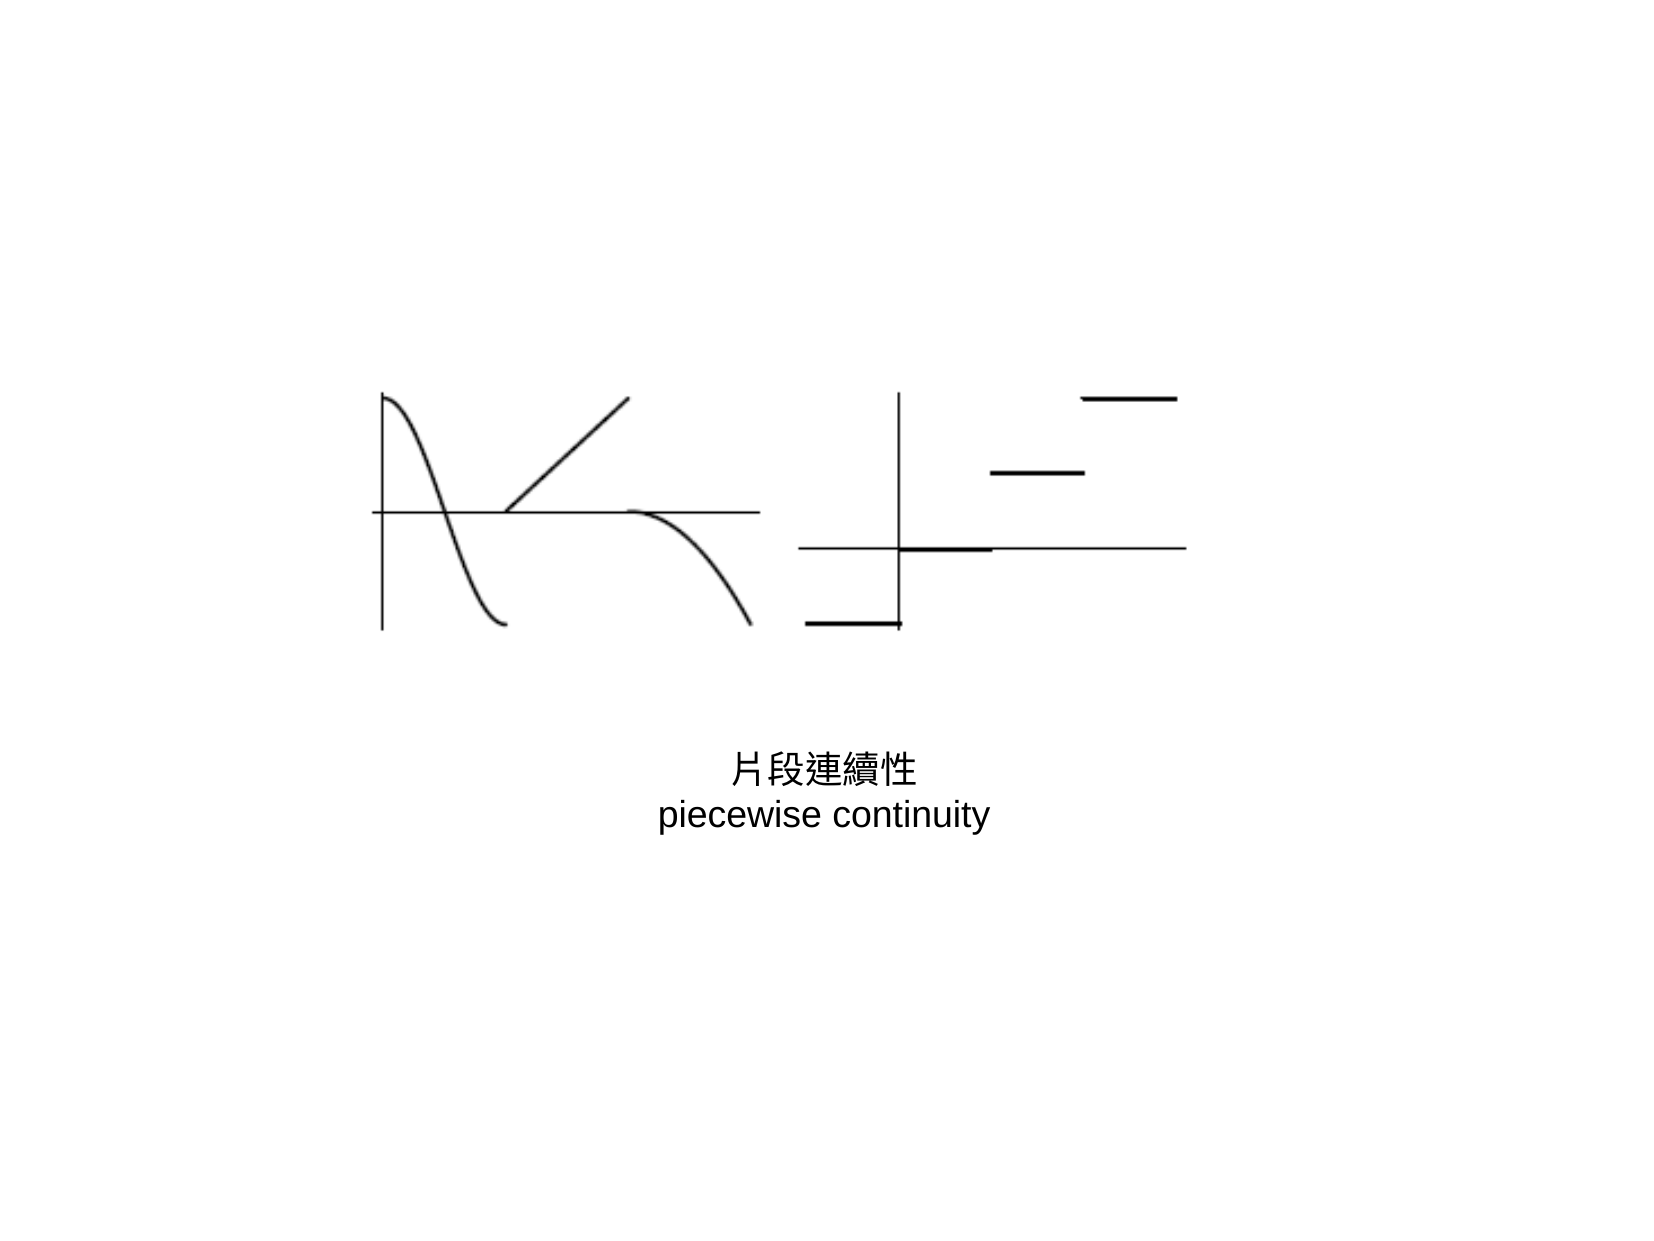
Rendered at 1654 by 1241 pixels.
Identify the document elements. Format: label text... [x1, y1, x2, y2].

text_box 片段連續性 piecewise continuity [643, 732, 1004, 837]
picture [357, 366, 1205, 686]
